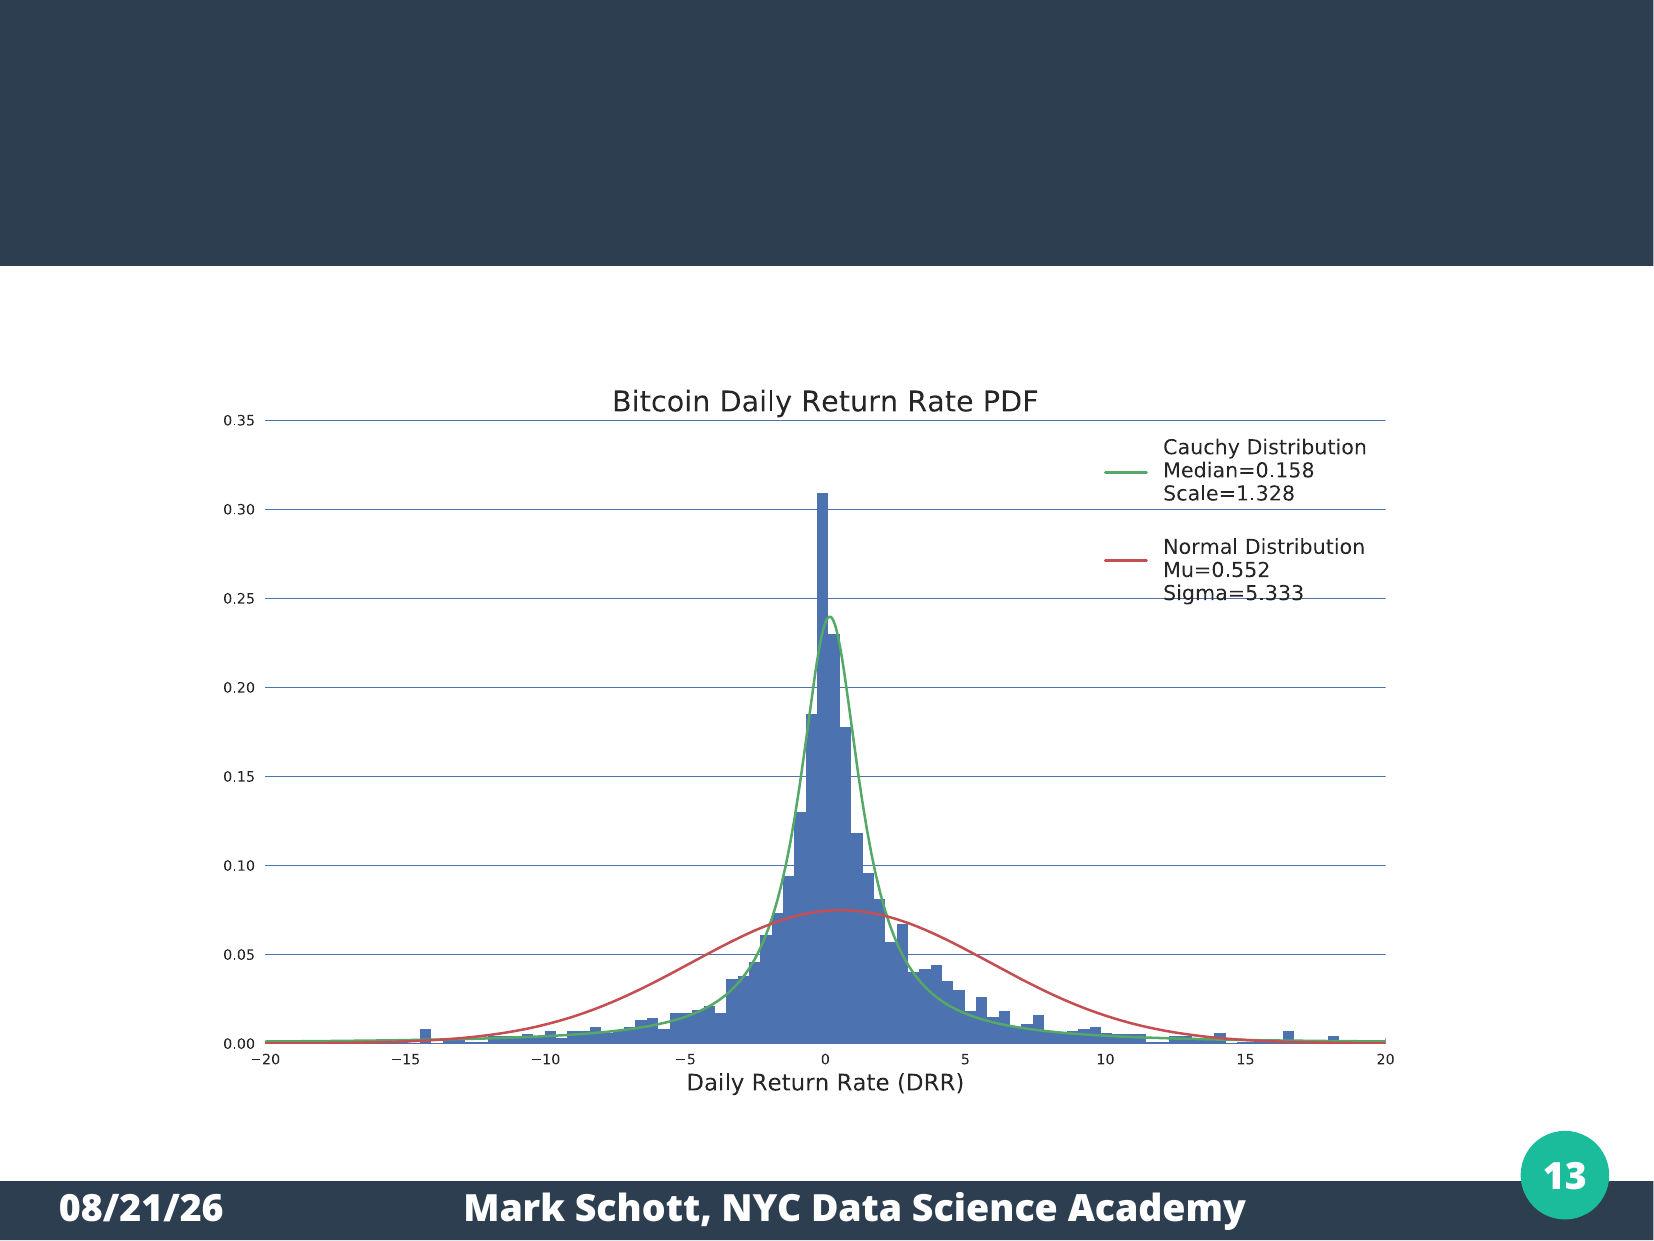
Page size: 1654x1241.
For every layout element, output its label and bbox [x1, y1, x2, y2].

picture [83, 320, 1531, 1148]
